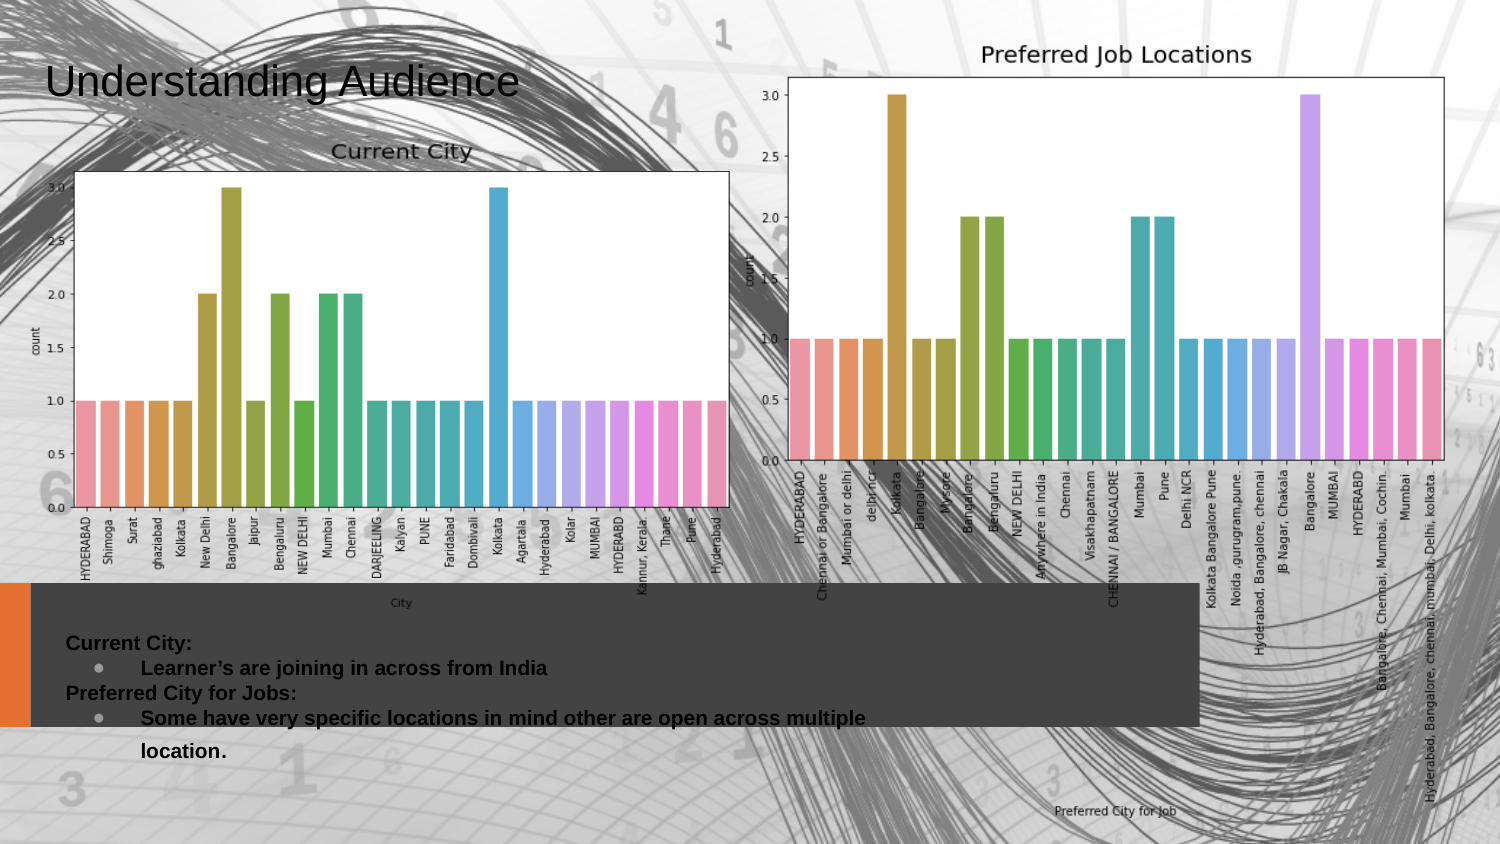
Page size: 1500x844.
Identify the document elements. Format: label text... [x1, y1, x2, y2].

title Understanding Audience [29, 29, 1380, 128]
picture [0, 0, 1500, 844]
text_box Current City: Learner’s are joining in across from India Preferred City for Jobs: Some have very specific locations in mind other are open across multiple location. [50, 614, 961, 780]
